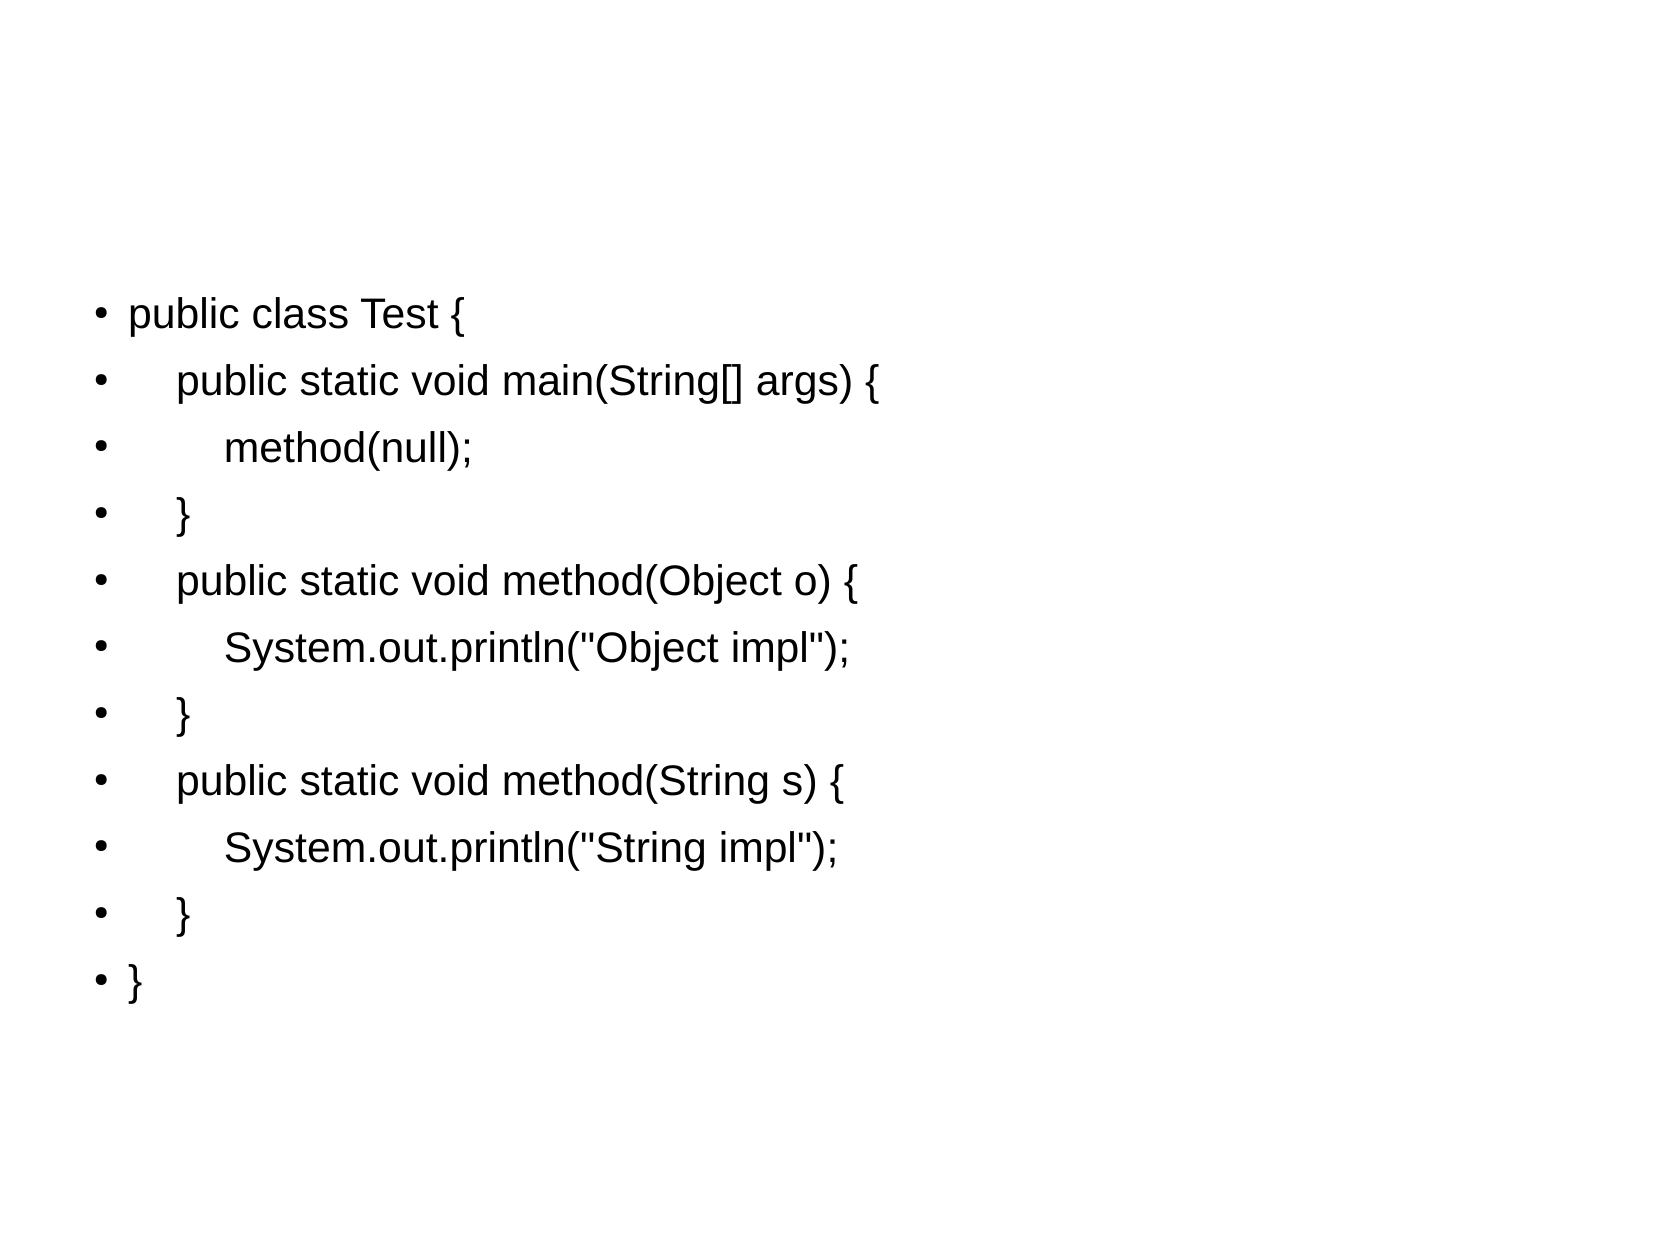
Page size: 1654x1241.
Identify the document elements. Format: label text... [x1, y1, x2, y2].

list public class Test { public static void main(String[] args) { method(null); } public static void method(Object o) { System.out.println("Object impl"); } public static void method(String s) { System.out.println("String impl"); } } [82, 290, 1571, 1010]
